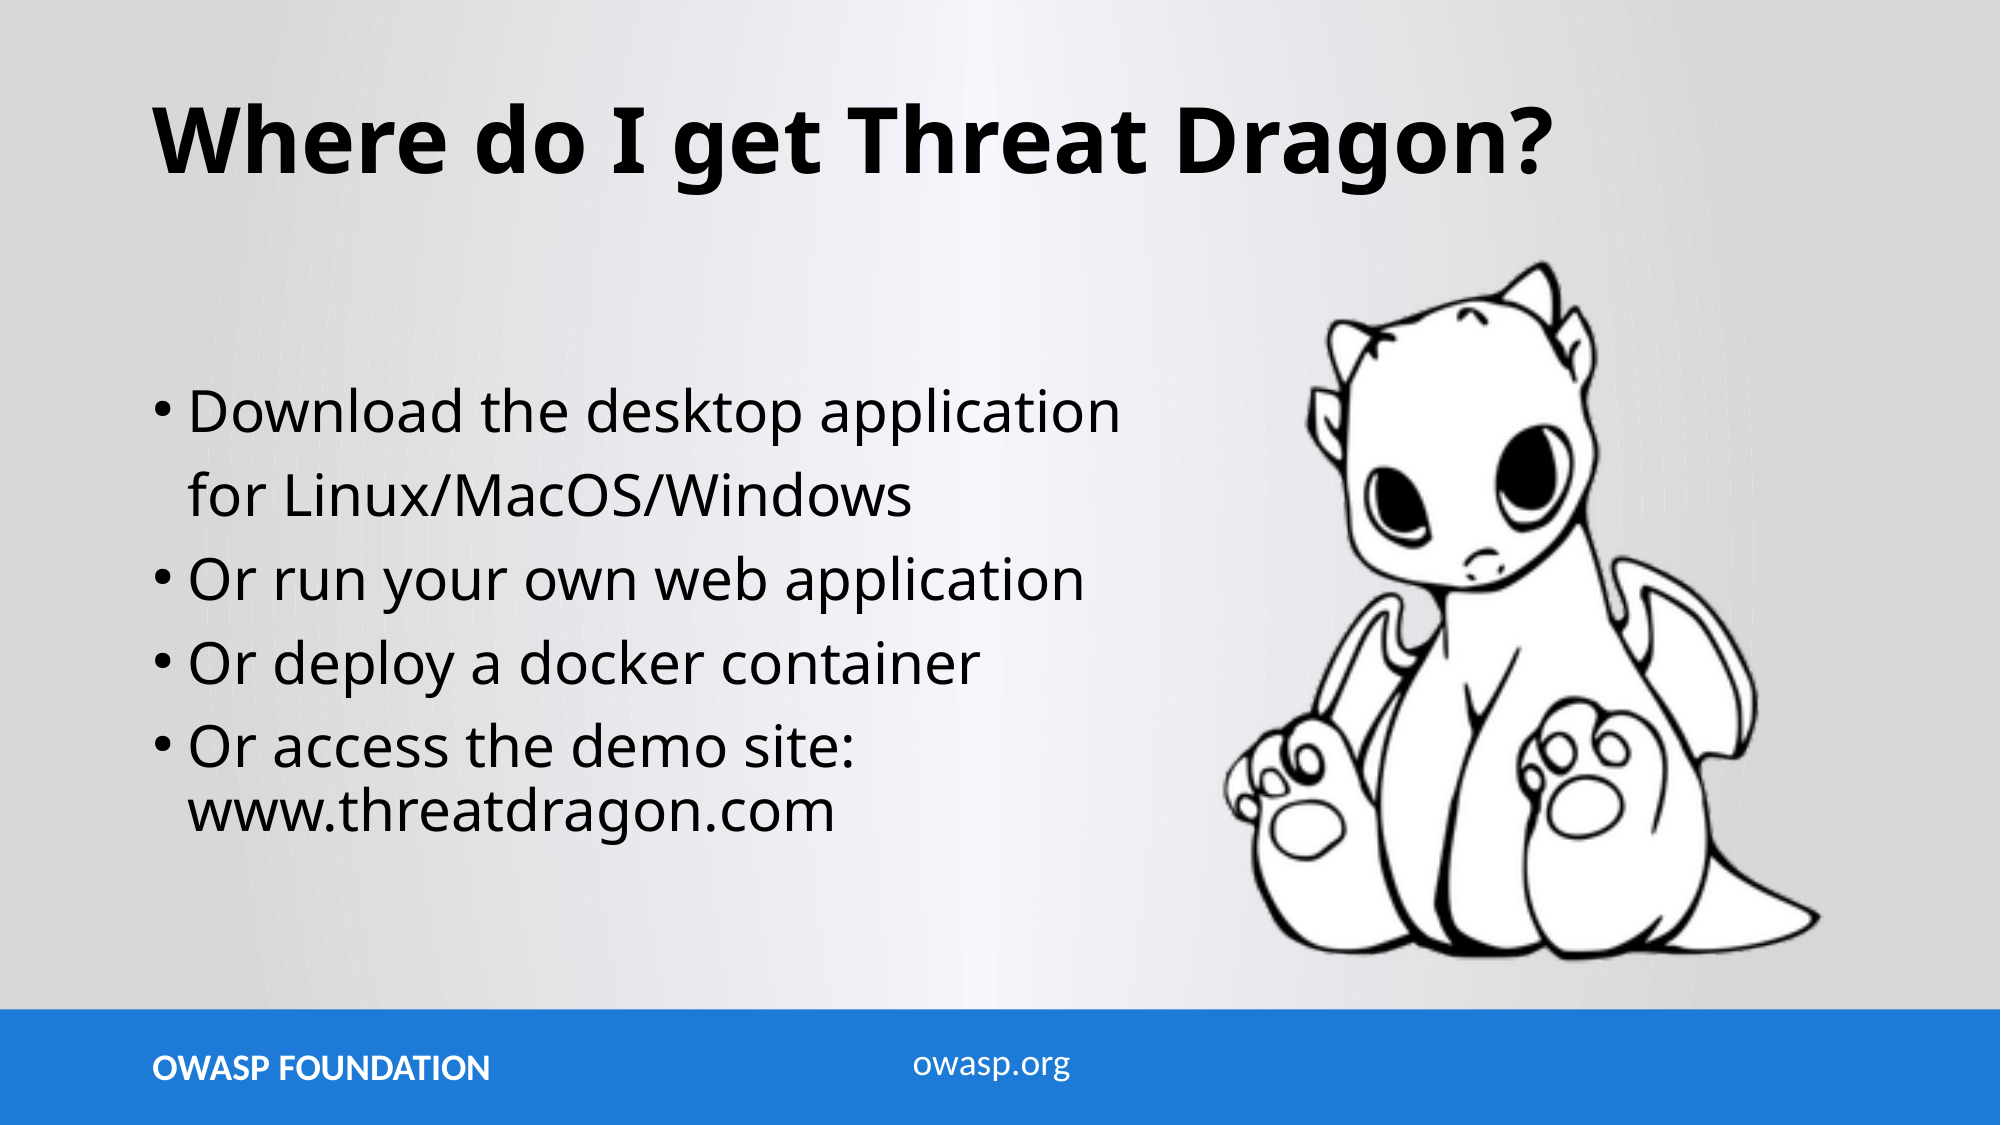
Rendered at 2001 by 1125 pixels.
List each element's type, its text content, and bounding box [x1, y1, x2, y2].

picture [1162, 255, 1883, 976]
list Download the desktop application for Linux/MacOS/Windows Or run your own web application Or deploy a docker container Or access the demo site: www.threatdragon.com [137, 375, 1201, 1010]
title Where do I get Threat Dragon? [137, 35, 1863, 253]
